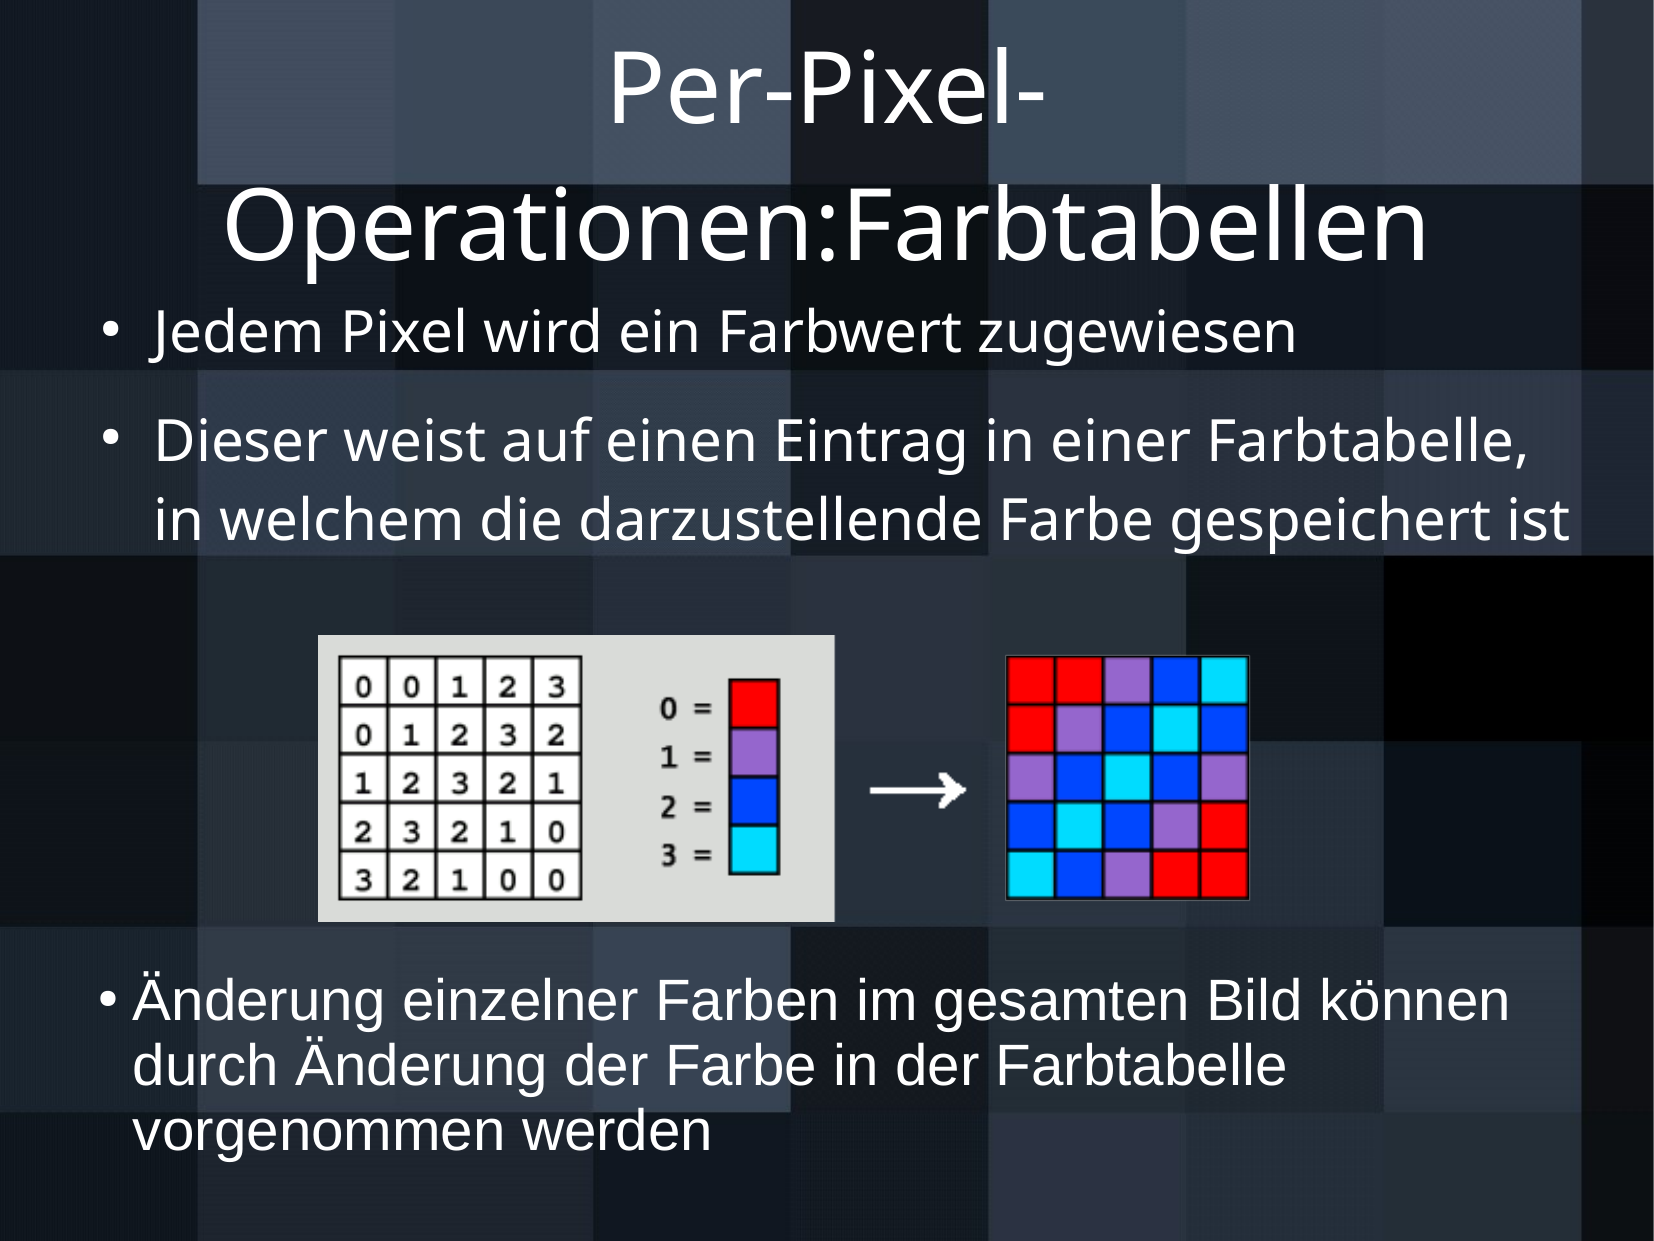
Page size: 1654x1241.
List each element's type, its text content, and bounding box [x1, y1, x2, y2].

text_box Änderung einzelner Farben im gesamten Bild können durch Änderung der Farbe in der Farbtabelle vorgenommen werden [82, 960, 1536, 1171]
title Per-Pixel-Operationen:Farbtabellen [82, 31, 1571, 275]
picture [0, 0, 1654, 1241]
list Jedem Pixel wird ein Farbwert zugewiesen Dieser weist auf einen Eintrag in einer Farbtabelle, in welchem die darzustellende Farbe gespeichert ist [82, 290, 1571, 615]
